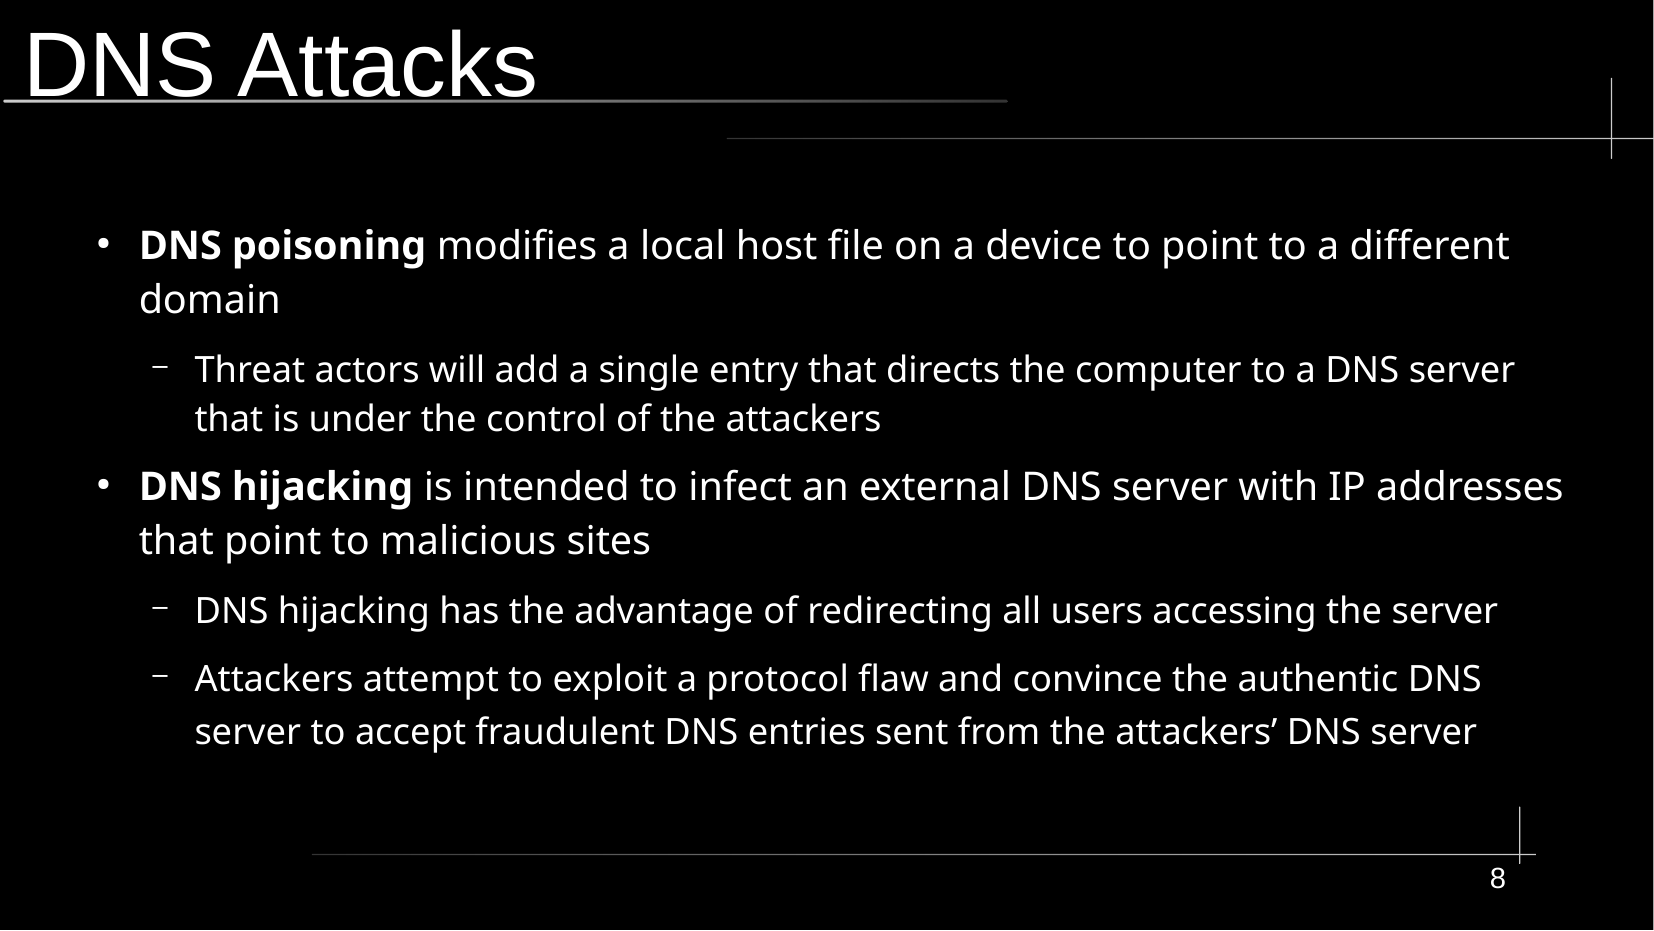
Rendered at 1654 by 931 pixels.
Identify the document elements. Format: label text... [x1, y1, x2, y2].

title DNS Attacks [23, 11, 1589, 119]
list DNS poisoning modifies a local host file on a device to point to a different domain Threat actors will add a single entry that directs the computer to a DNS server that is under the control of the attackers DNS hijacking is intended to infect an external DNS server with IP addresses that point to malicious sites DNS hijacking has the advantage of redirecting all users accessing the server Attackers attempt to exploit a protocol flaw and convince the authentic DNS server to accept fraudulent DNS entries sent from the attackers’ DNS server [82, 217, 1571, 758]
